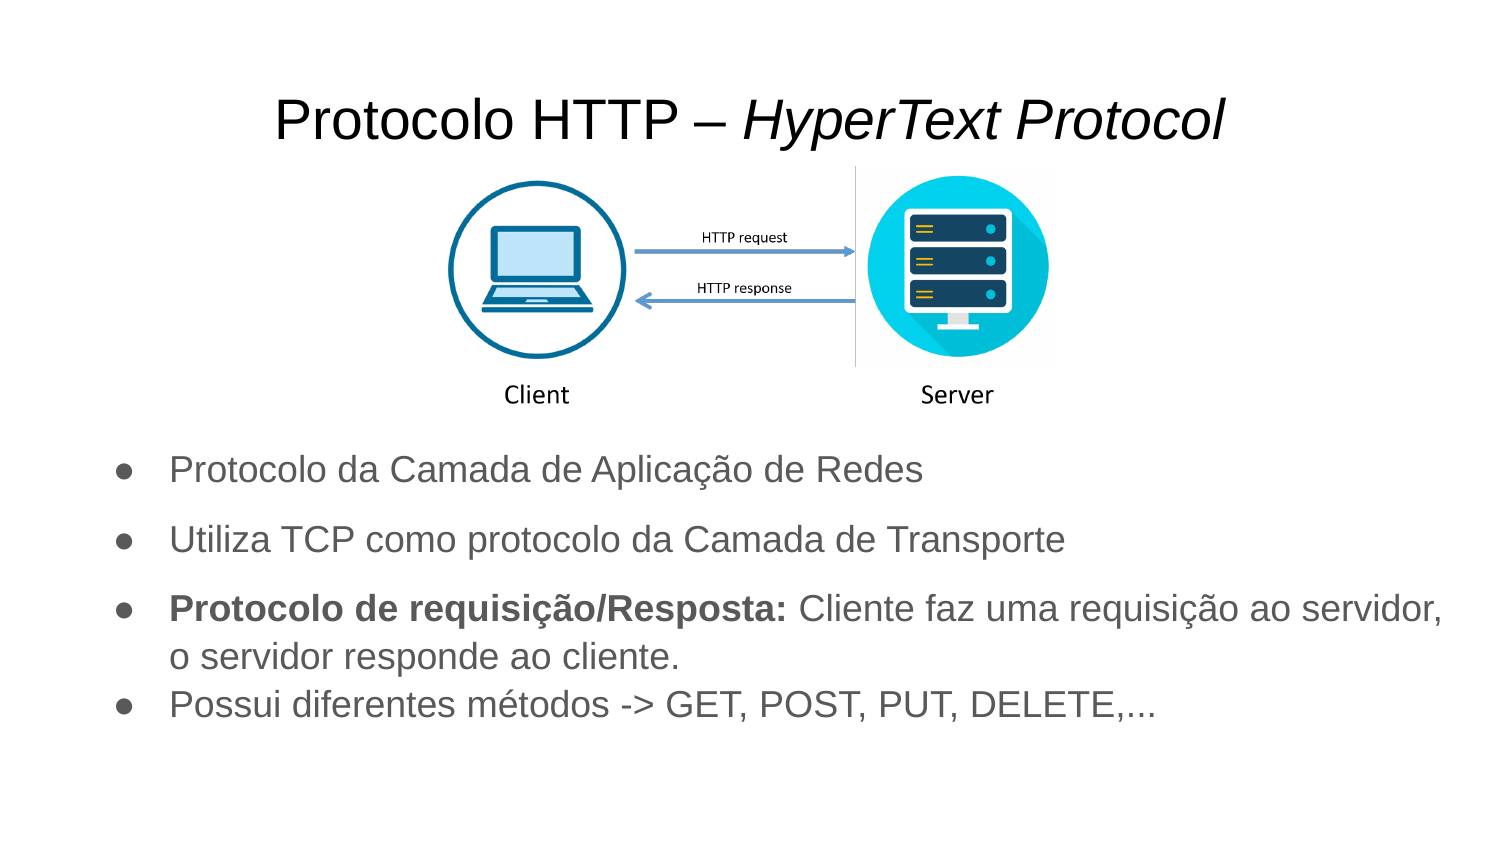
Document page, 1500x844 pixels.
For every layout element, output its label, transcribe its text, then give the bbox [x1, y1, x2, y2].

title Protocolo HTTP – HyperText Protocol [51, 72, 1449, 167]
picture [440, 166, 1060, 428]
list Protocolo da Camada de Aplicação de Redes Utiliza TCP como protocolo da Camada de Transporte Protocolo de requisição/Resposta: Cliente faz uma requisição ao servidor, o servidor responde ao cliente. Possui diferentes métodos -> GET, POST, PUT, DELETE,... [79, 427, 1466, 844]
